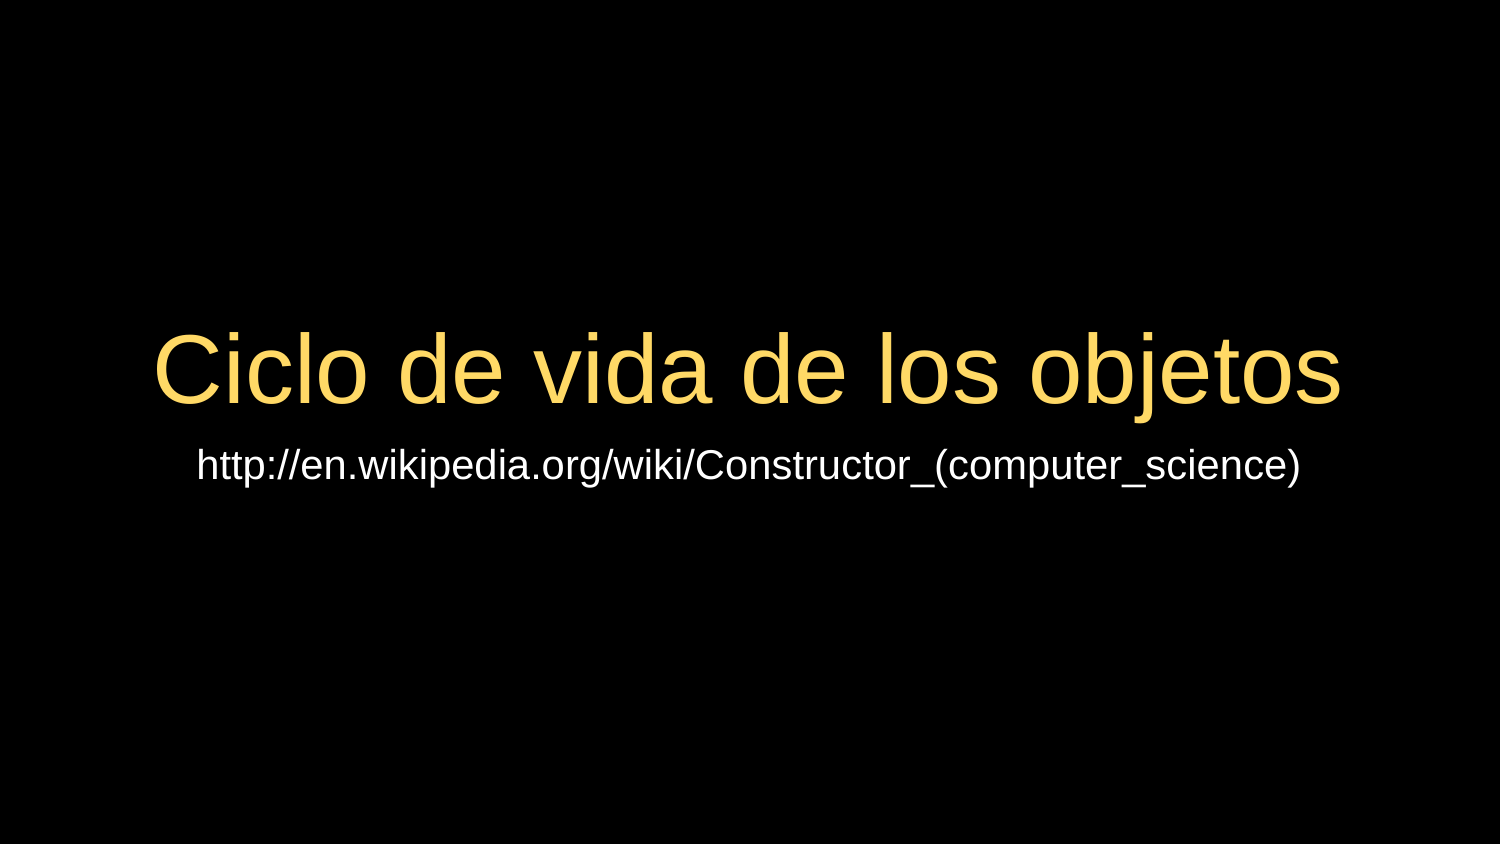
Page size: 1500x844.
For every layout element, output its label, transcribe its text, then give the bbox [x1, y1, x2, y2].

list http://en.wikipedia.org/wiki/Constructor_(computer_science) [106, 434, 1393, 532]
title Ciclo de vida de los objetos [106, 141, 1393, 427]
